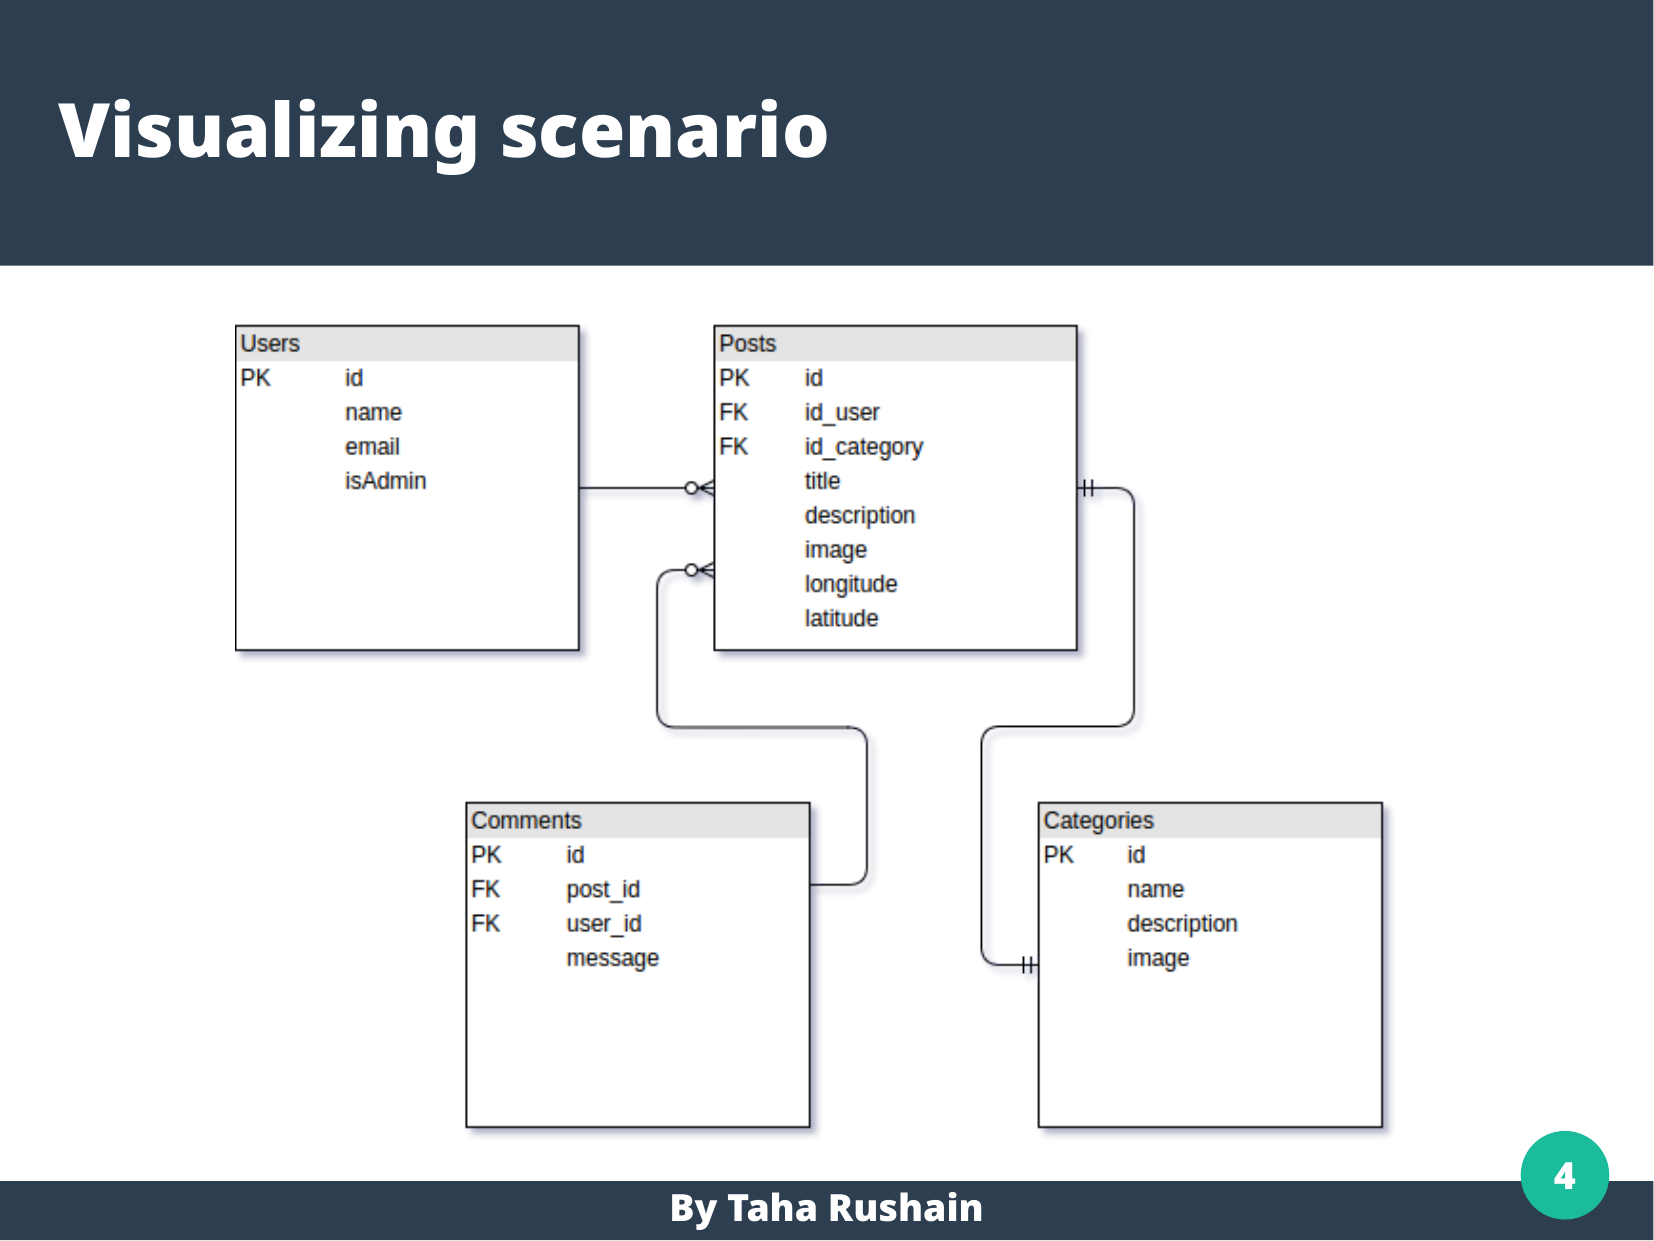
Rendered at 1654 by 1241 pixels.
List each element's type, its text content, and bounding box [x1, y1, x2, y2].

picture [235, 312, 1395, 1140]
title Visualizing scenario [59, 49, 1595, 207]
